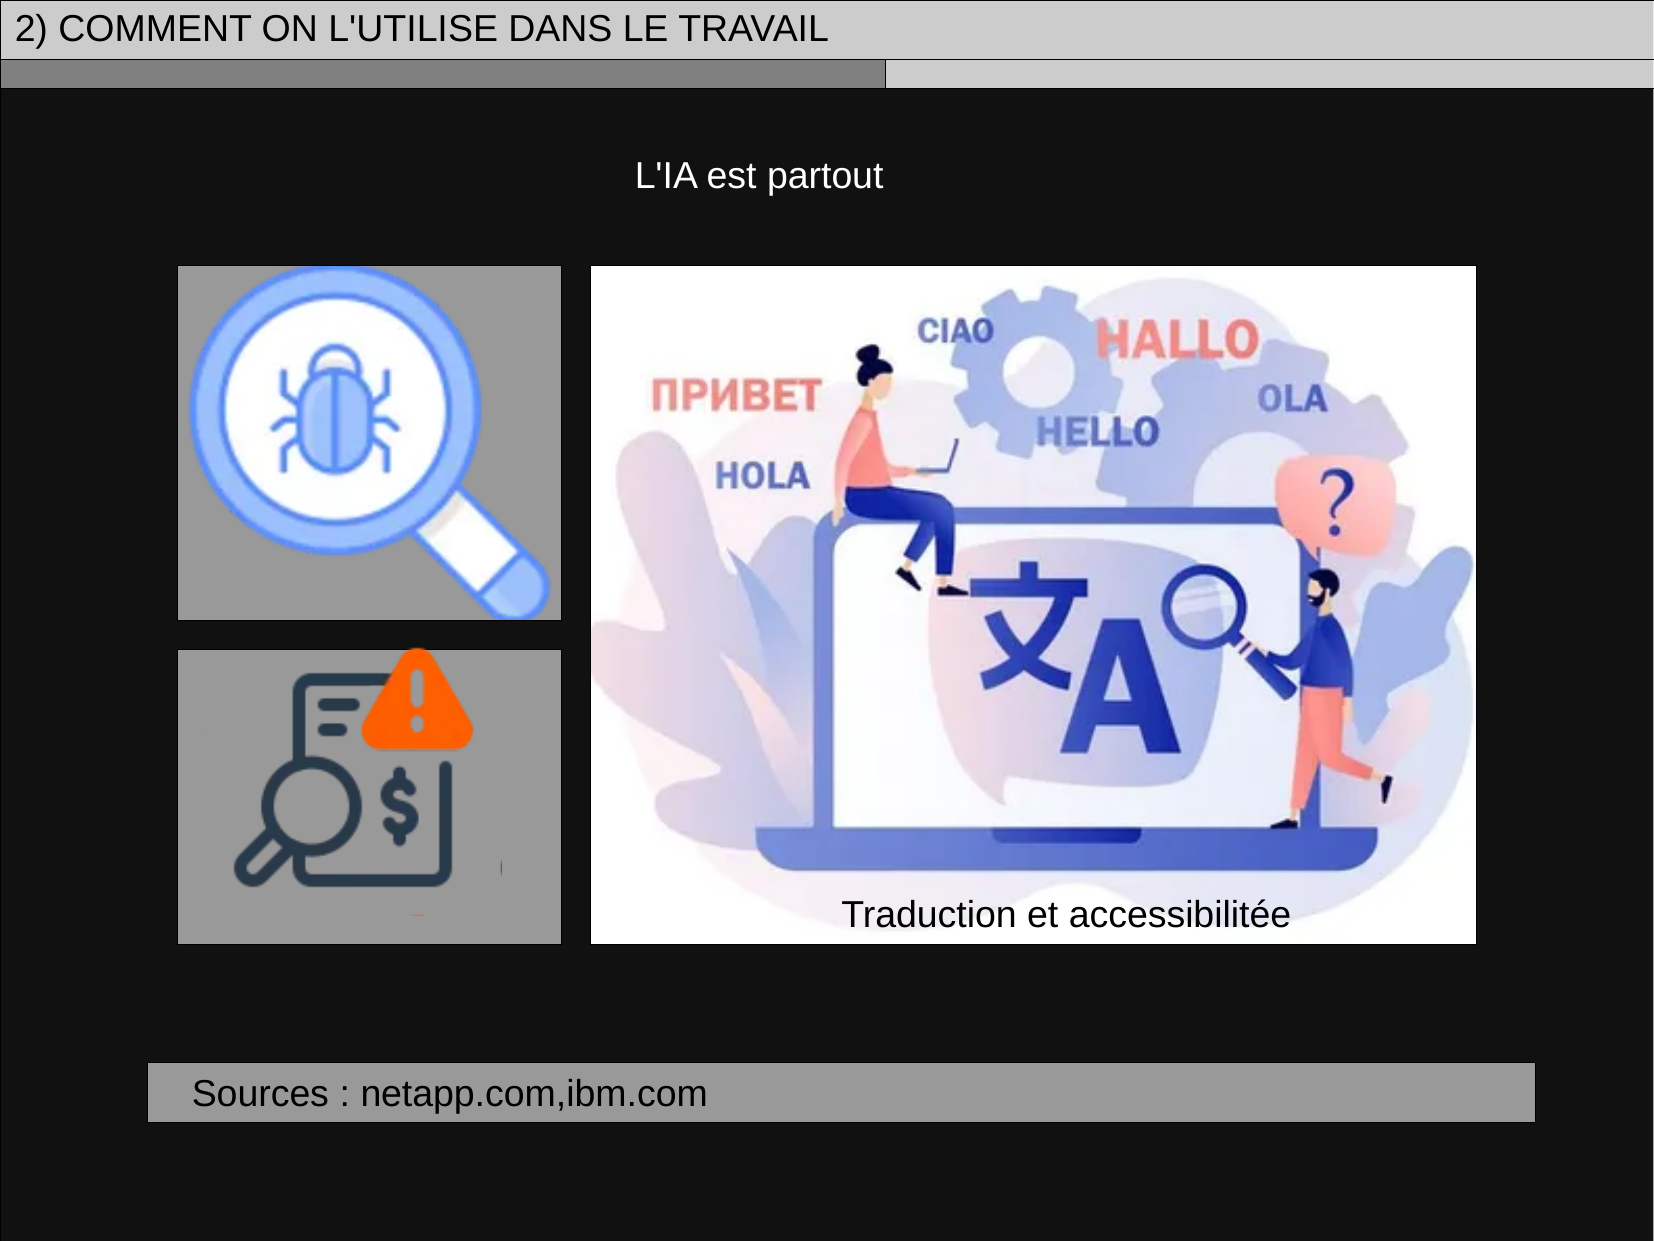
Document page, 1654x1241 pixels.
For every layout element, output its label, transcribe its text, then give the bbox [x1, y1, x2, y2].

text_box 2) COMMENT ON L'UTILISE DANS LE TRAVAIL [0, 0, 1477, 59]
text_box 2) COMMENT ON L'UTILISE DANS LE TRAVAIL [0, 60, 1477, 268]
text_box L'IA est partout [620, 147, 1241, 205]
text_box [1477, 0, 1654, 59]
text_box [0, 60, 1654, 1241]
text_box [0, 60, 886, 89]
text_box Traduction et accessibilitée [826, 885, 1329, 943]
text_box Sources : netapp.com,ibm.com [177, 1065, 1506, 1123]
